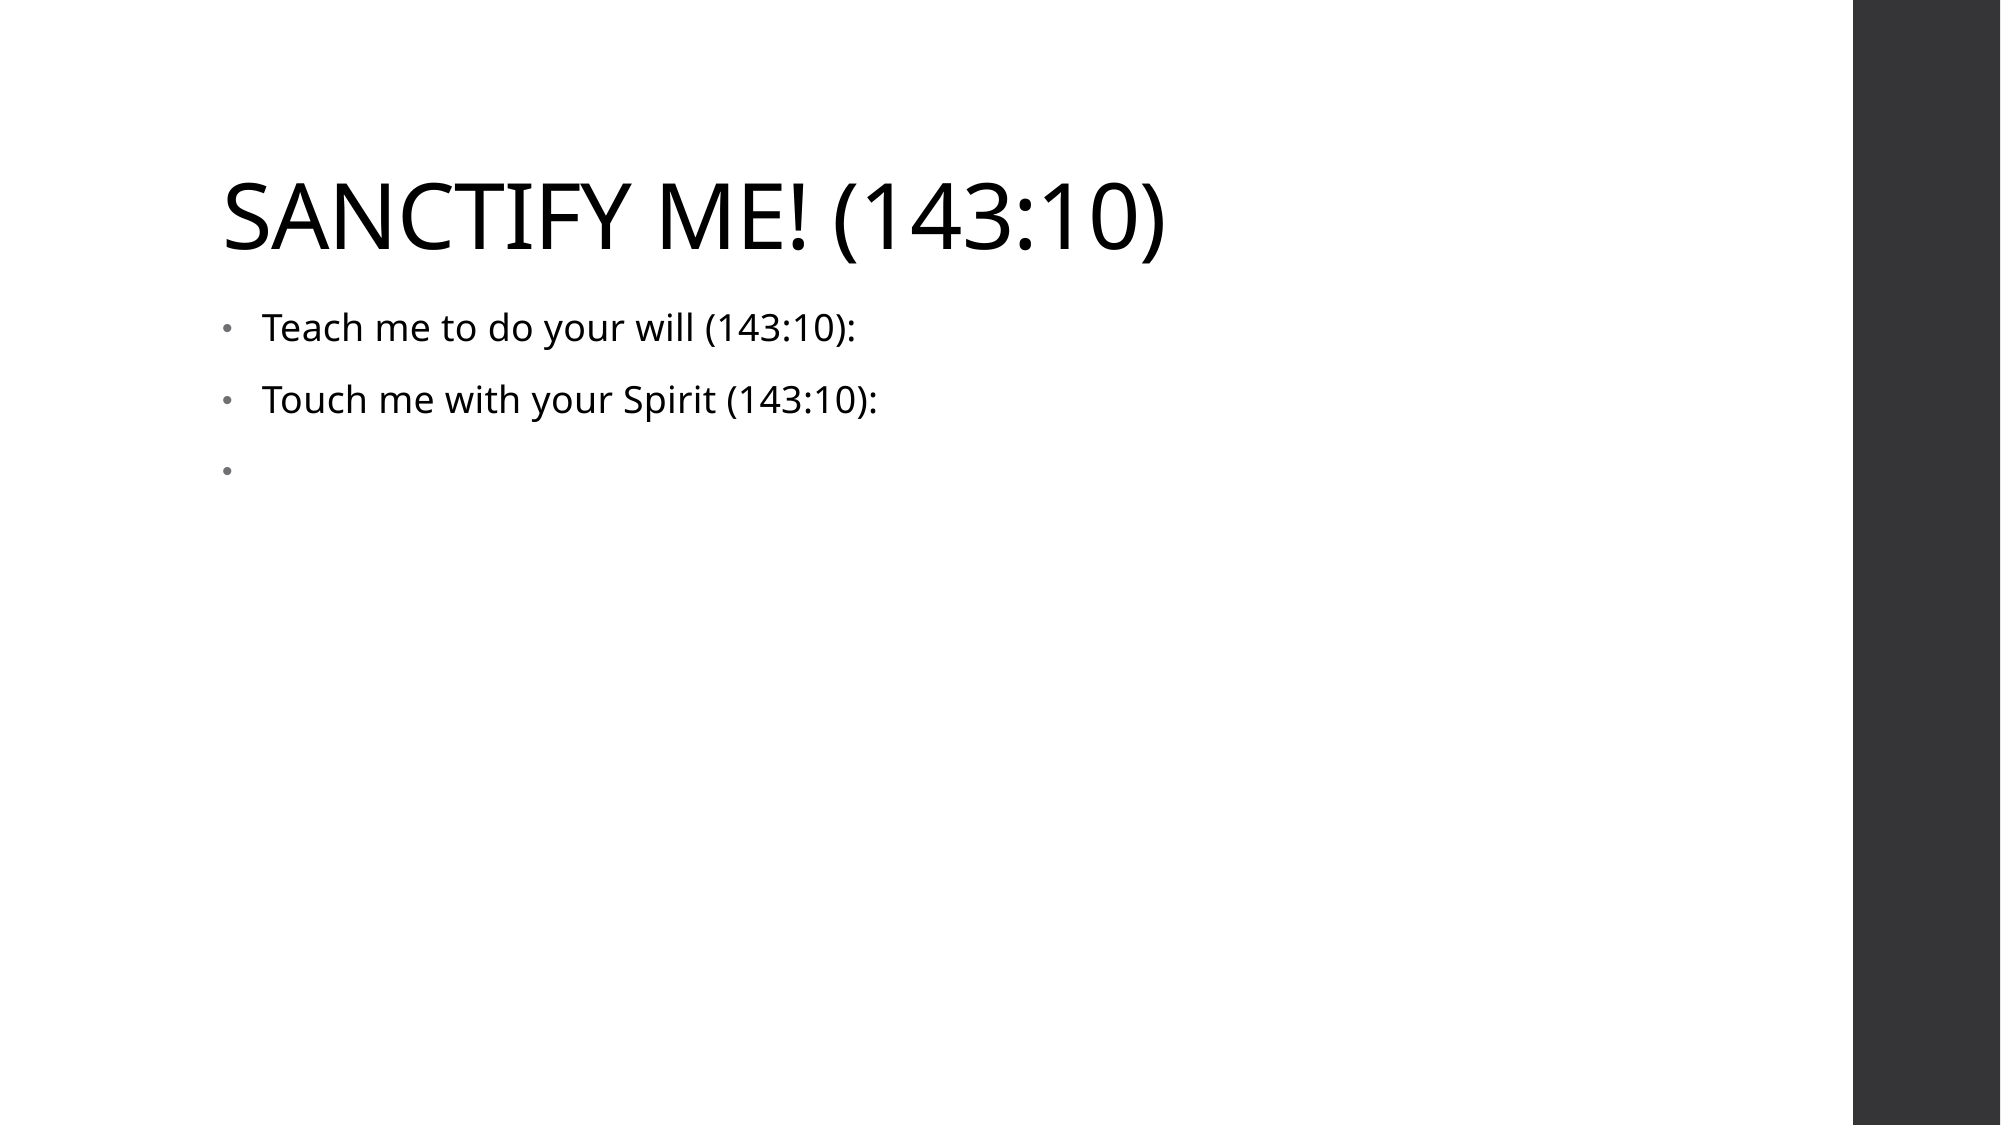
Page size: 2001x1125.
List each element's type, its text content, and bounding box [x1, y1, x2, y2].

title SANCTIFY ME! (143:10) [206, 60, 1797, 278]
list Teach me to do your will (143:10): Touch me with your Spirit (143:10): [206, 299, 1617, 1014]
